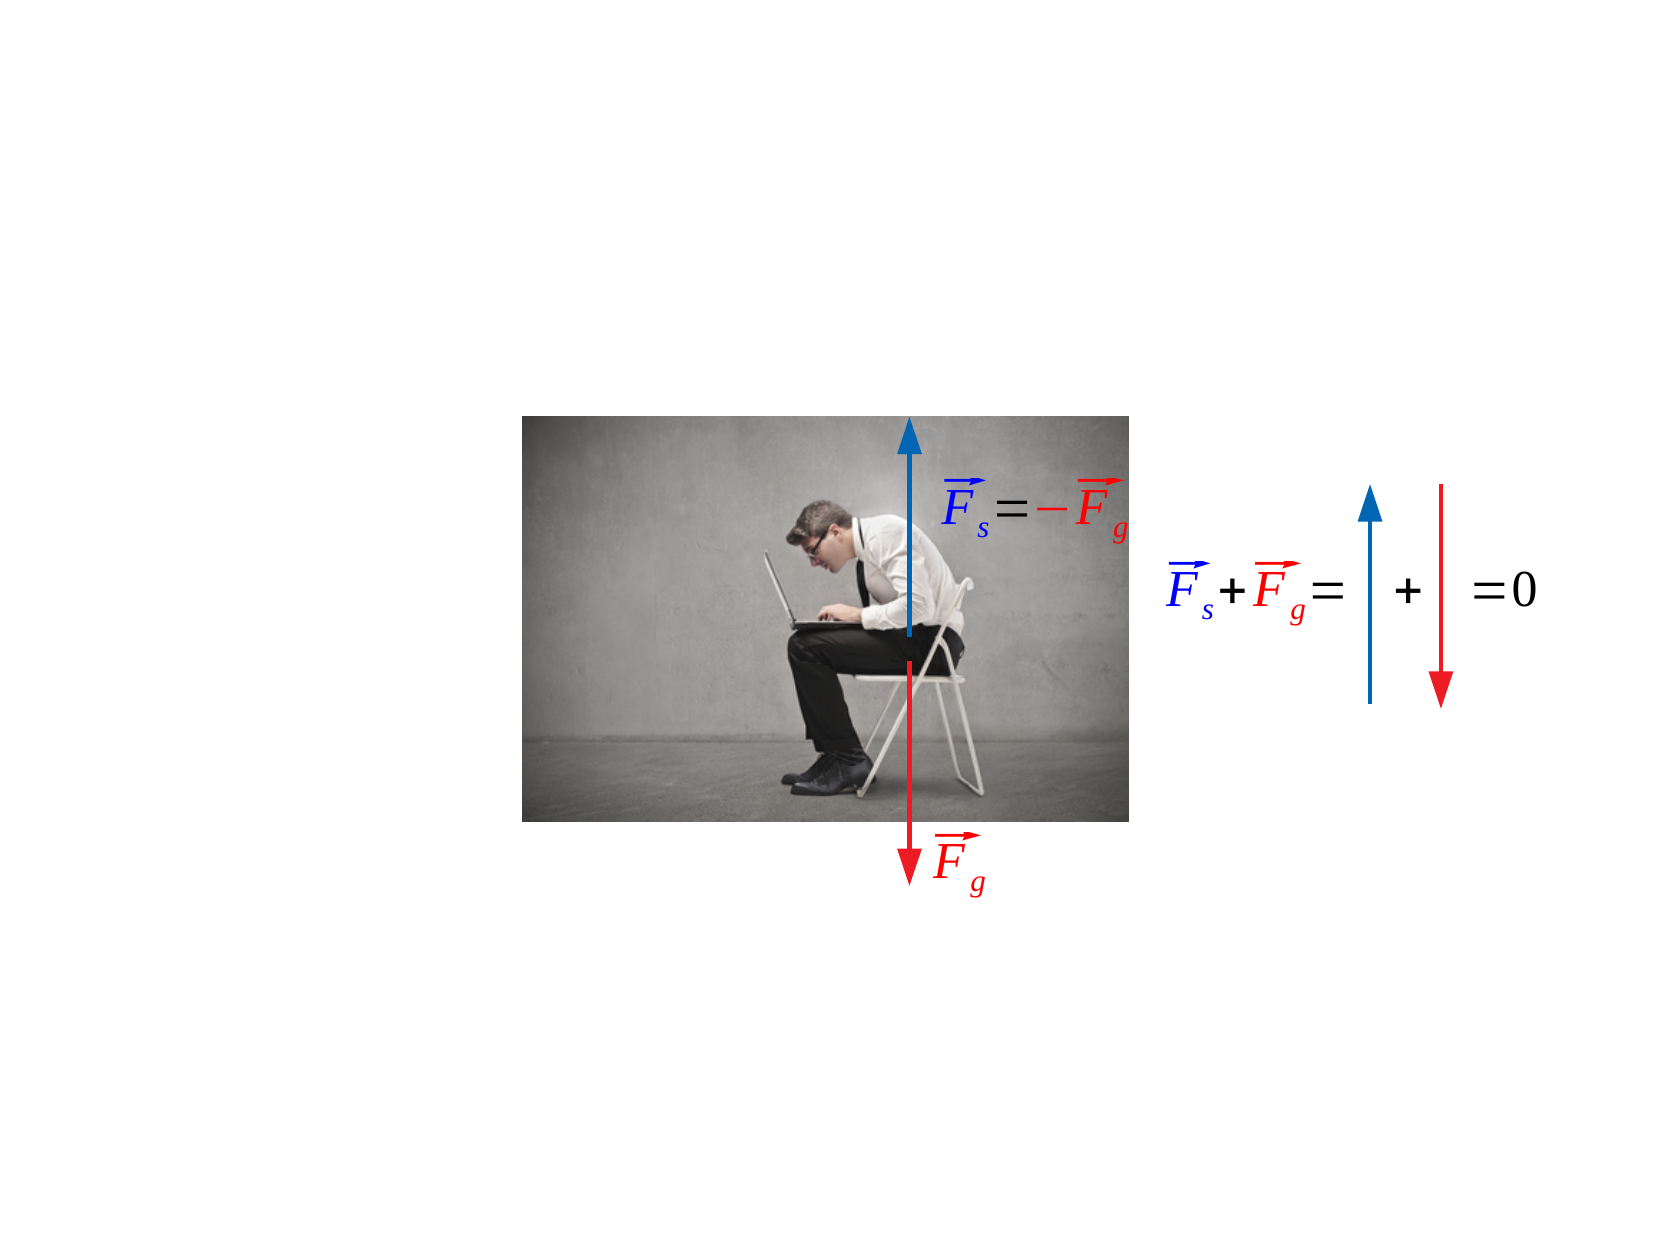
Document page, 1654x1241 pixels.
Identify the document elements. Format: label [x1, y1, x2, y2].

chart [933, 478, 1136, 544]
chart [1372, 561, 1544, 626]
chart [924, 832, 993, 898]
chart [1157, 561, 1368, 626]
picture [522, 416, 1129, 822]
